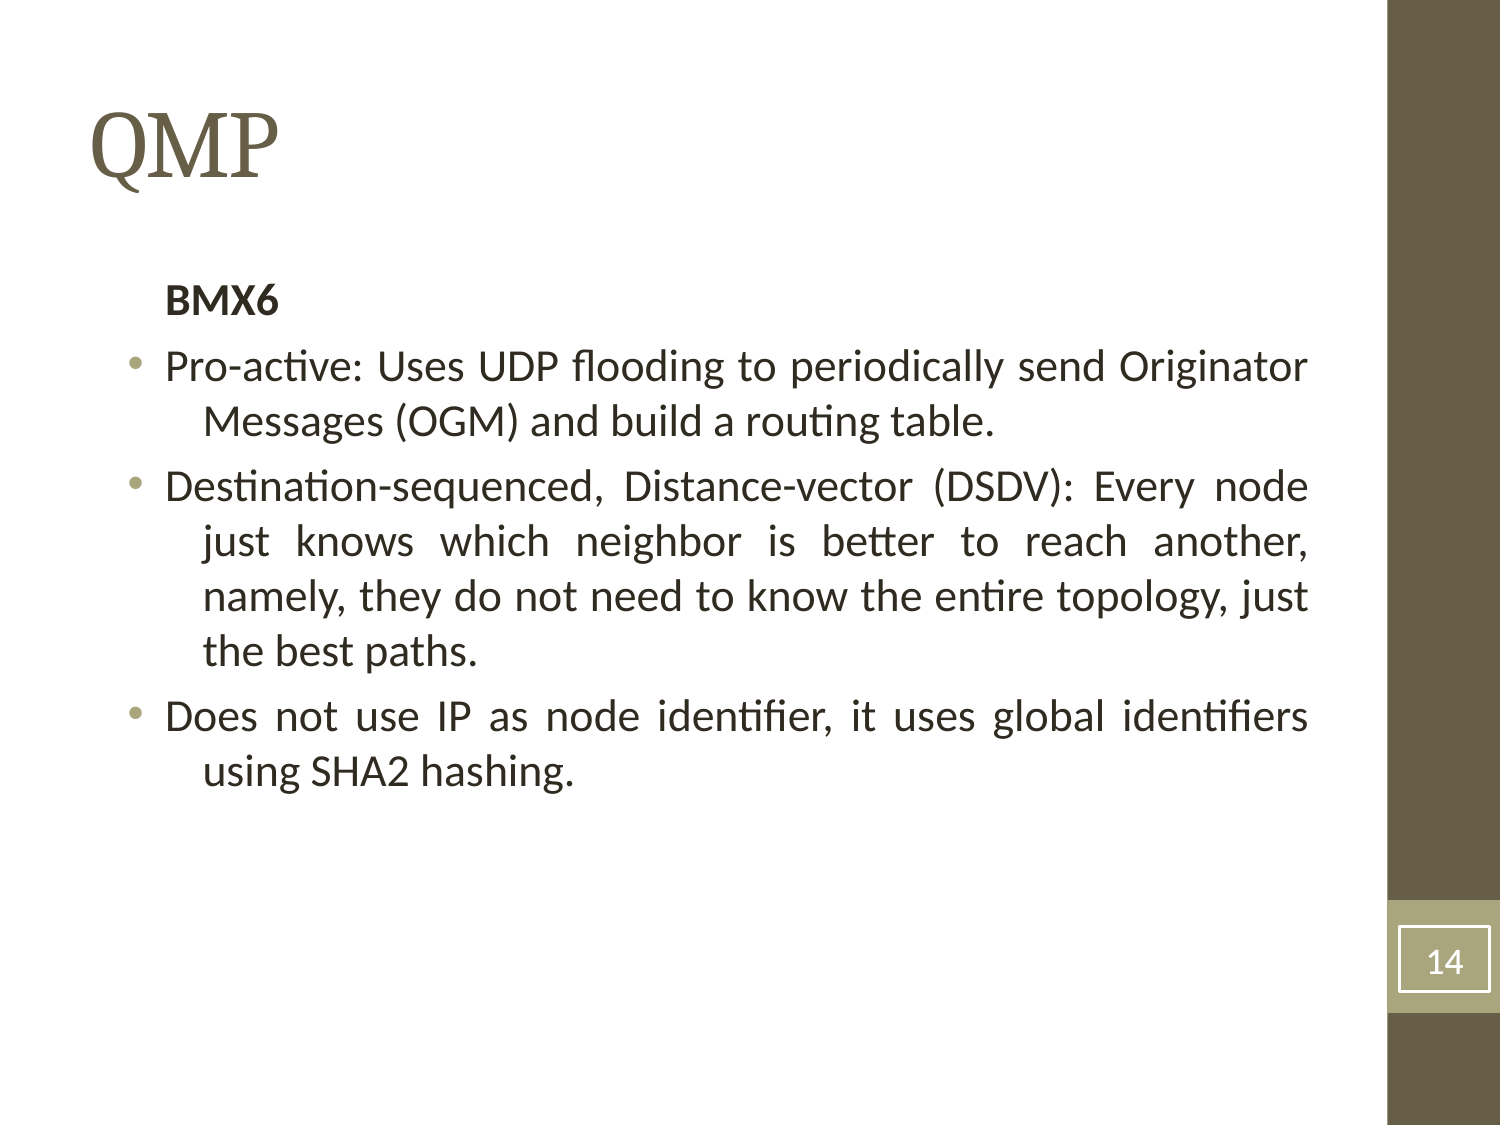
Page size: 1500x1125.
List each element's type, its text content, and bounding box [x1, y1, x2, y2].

text_box <número> [1399, 926, 1490, 992]
title QMP [75, 45, 1326, 233]
list BMX6 Pro-active: Uses UDP flooding to periodically send Originator Messages (OGM) and build a routing table. Destination-sequenced, Distance-vector (DSDV): Every node just knows which neighbor is better to reach another, namely, they do not need to know the entire topology, just the best paths. Does not use IP as node identifier, it uses global identifiers using SHA2 hashing. [75, 262, 1326, 1051]
